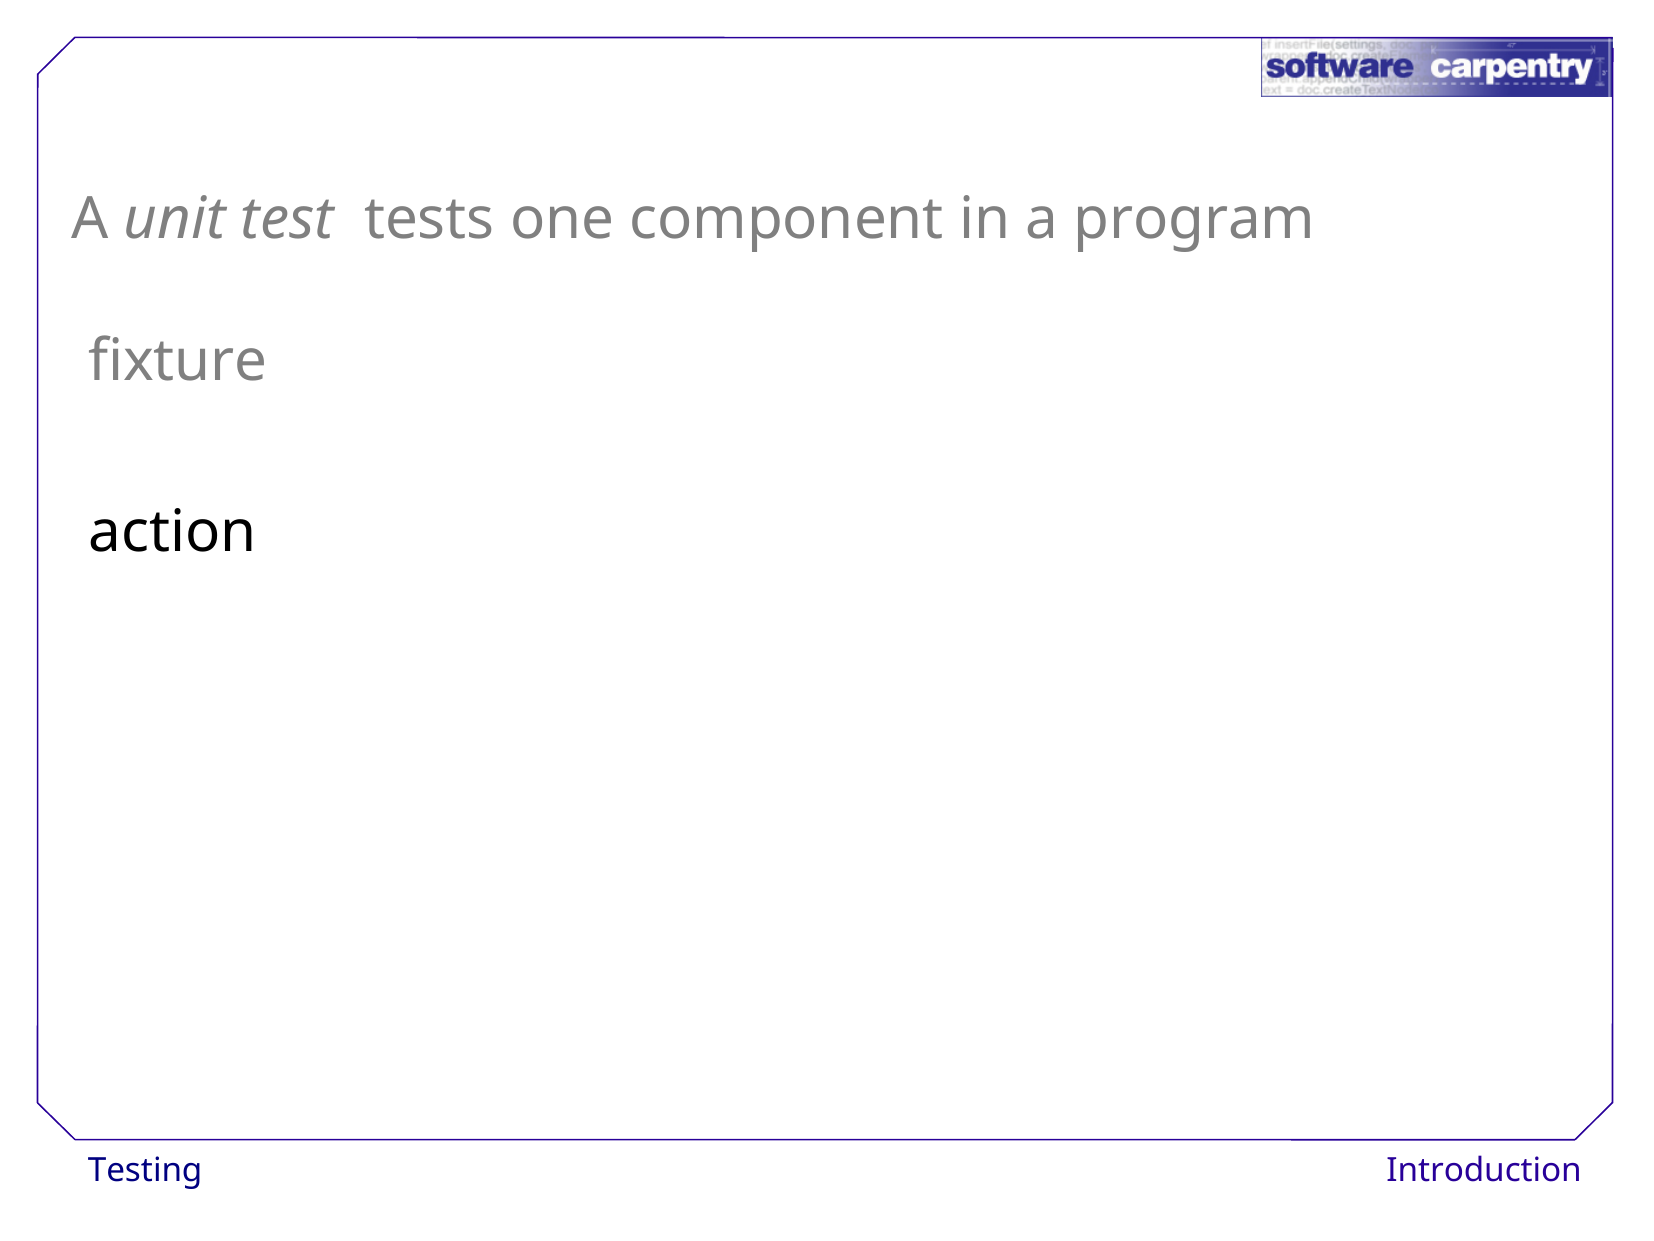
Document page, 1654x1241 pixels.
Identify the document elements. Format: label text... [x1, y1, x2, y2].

picture [1261, 39, 1613, 97]
text_box A unit test tests one component in a program [56, 138, 1481, 259]
text_box fixture [73, 279, 433, 401]
text_box action [73, 450, 422, 571]
